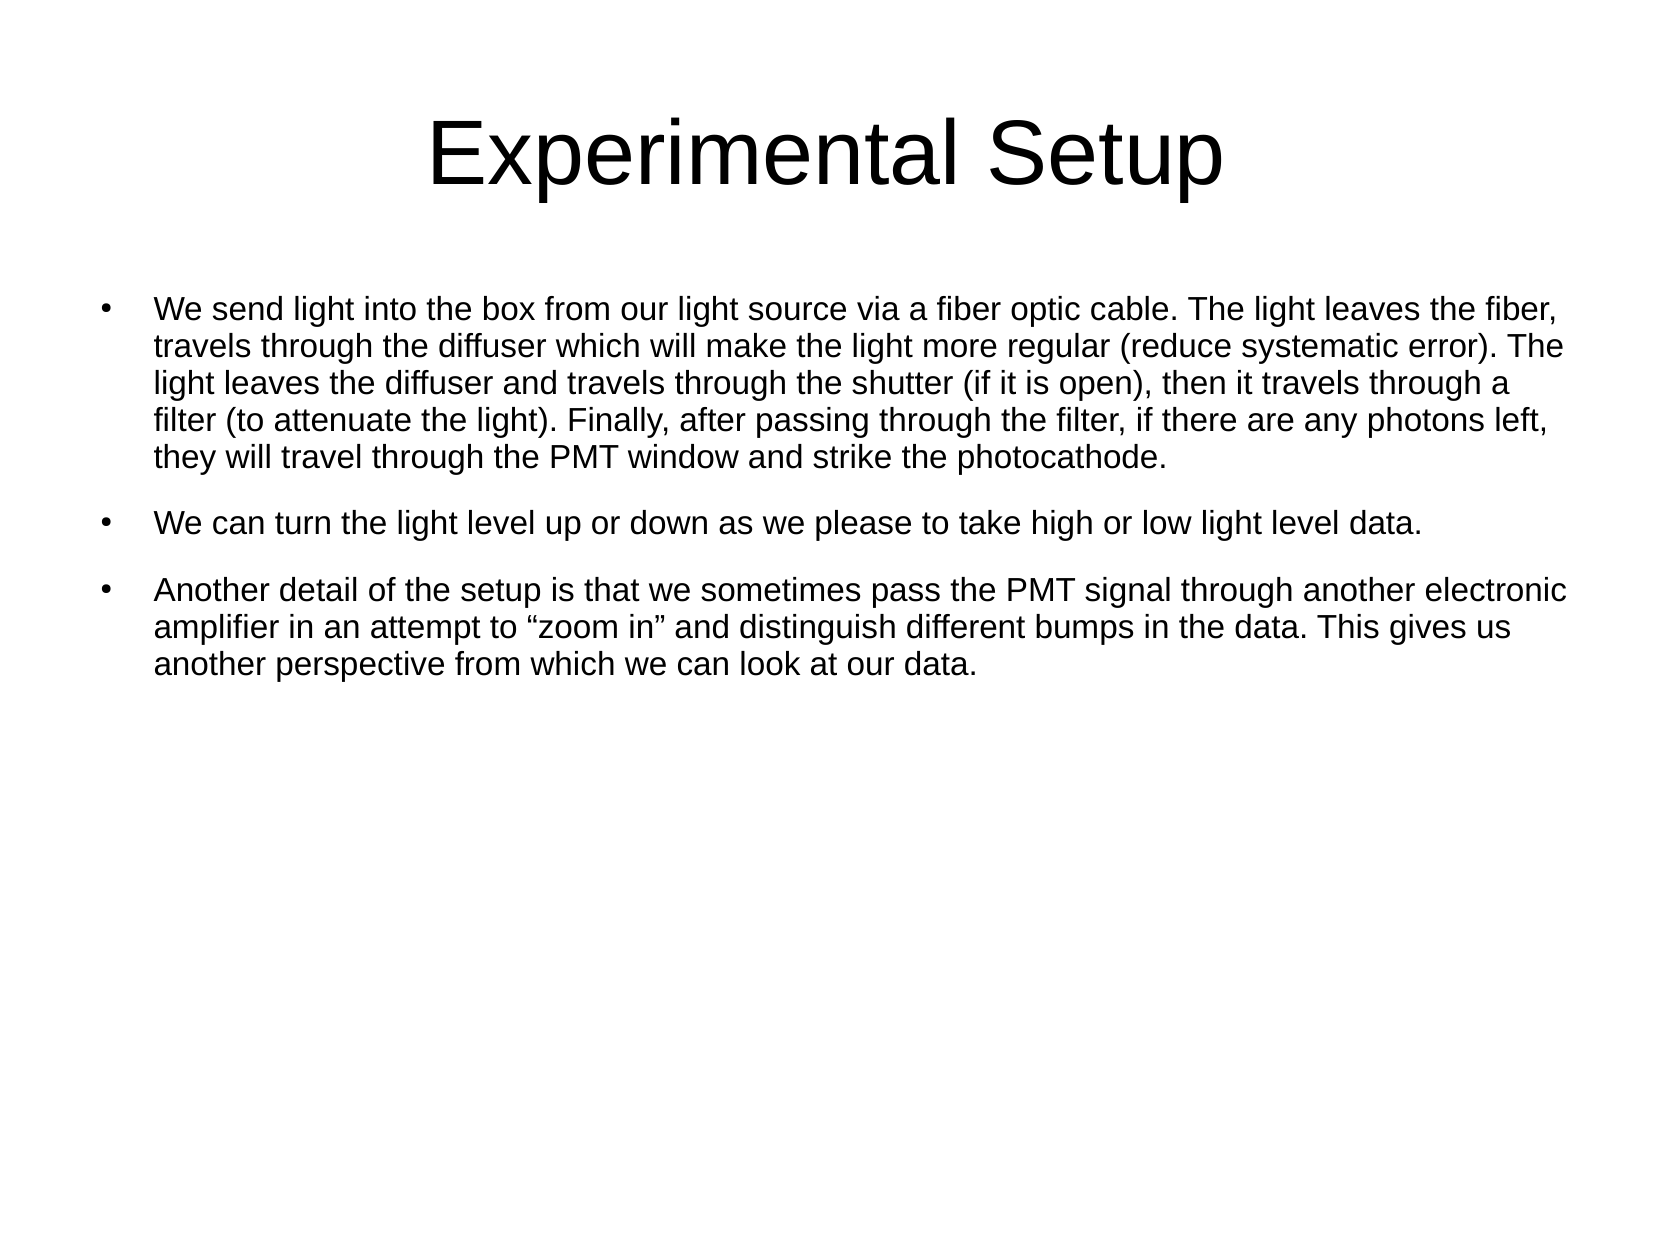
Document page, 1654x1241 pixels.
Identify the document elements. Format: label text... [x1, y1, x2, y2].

title Experimental Setup [82, 49, 1571, 257]
list We send light into the box from our light source via a fiber optic cable. The light leaves the fiber, travels through the diffuser which will make the light more regular (reduce systematic error). The light leaves the diffuser and travels through the shutter (if it is open), then it travels through a filter (to attenuate the light). Finally, after passing through the filter, if there are any photons left, they will travel through the PMT window and strike the photocathode. We can turn the light level up or down as we please to take high or low light level data. Another detail of the setup is that we sometimes pass the PMT signal through another electronic amplifier in an attempt to “zoom in” and distinguish different bumps in the data. This gives us another perspective from which we can look at our data. [82, 290, 1571, 1010]
